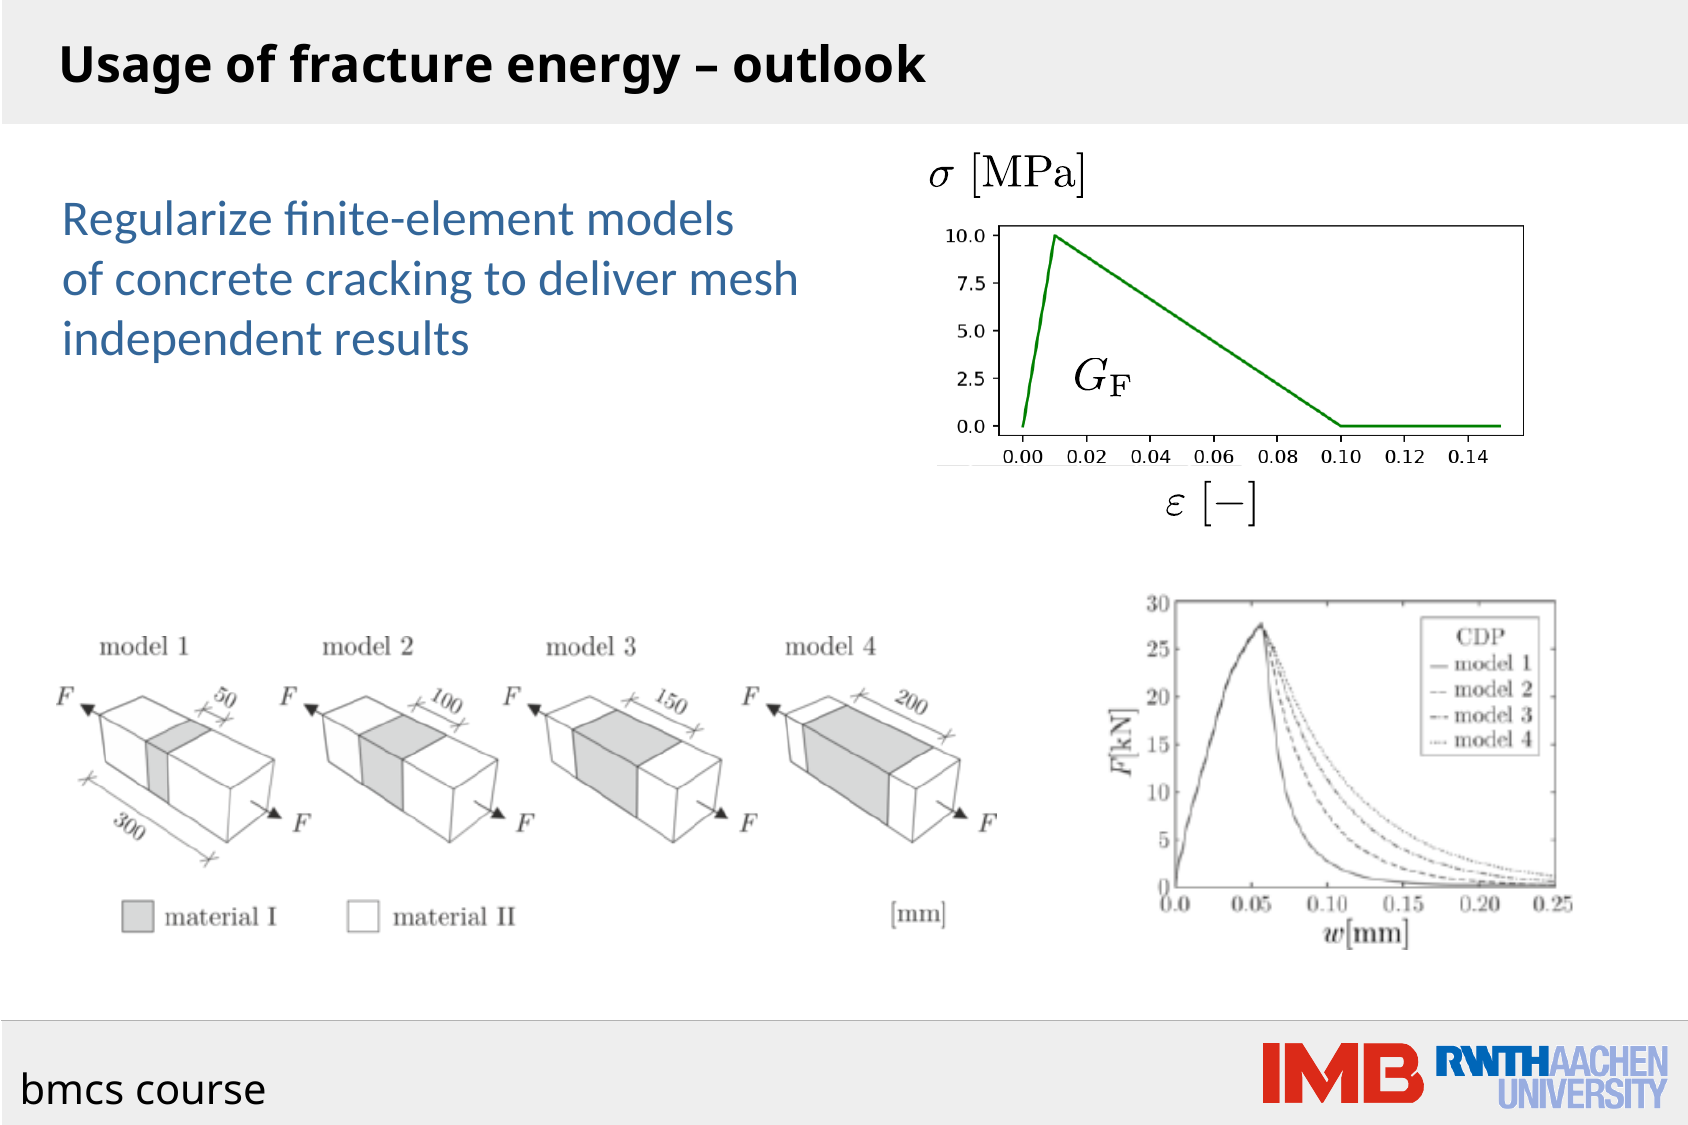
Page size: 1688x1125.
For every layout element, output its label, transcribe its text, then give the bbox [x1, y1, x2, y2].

picture [937, 215, 1531, 466]
title Usage of fracture energy – outlook [58, 24, 1651, 100]
picture [1099, 586, 1577, 950]
picture [1263, 1043, 1424, 1103]
picture [1163, 479, 1262, 529]
picture [43, 630, 1005, 941]
picture [926, 150, 1090, 200]
text_box Regularize finite-element models of concrete cracking to deliver mesh independent results [47, 178, 853, 373]
picture [1436, 1045, 1668, 1109]
